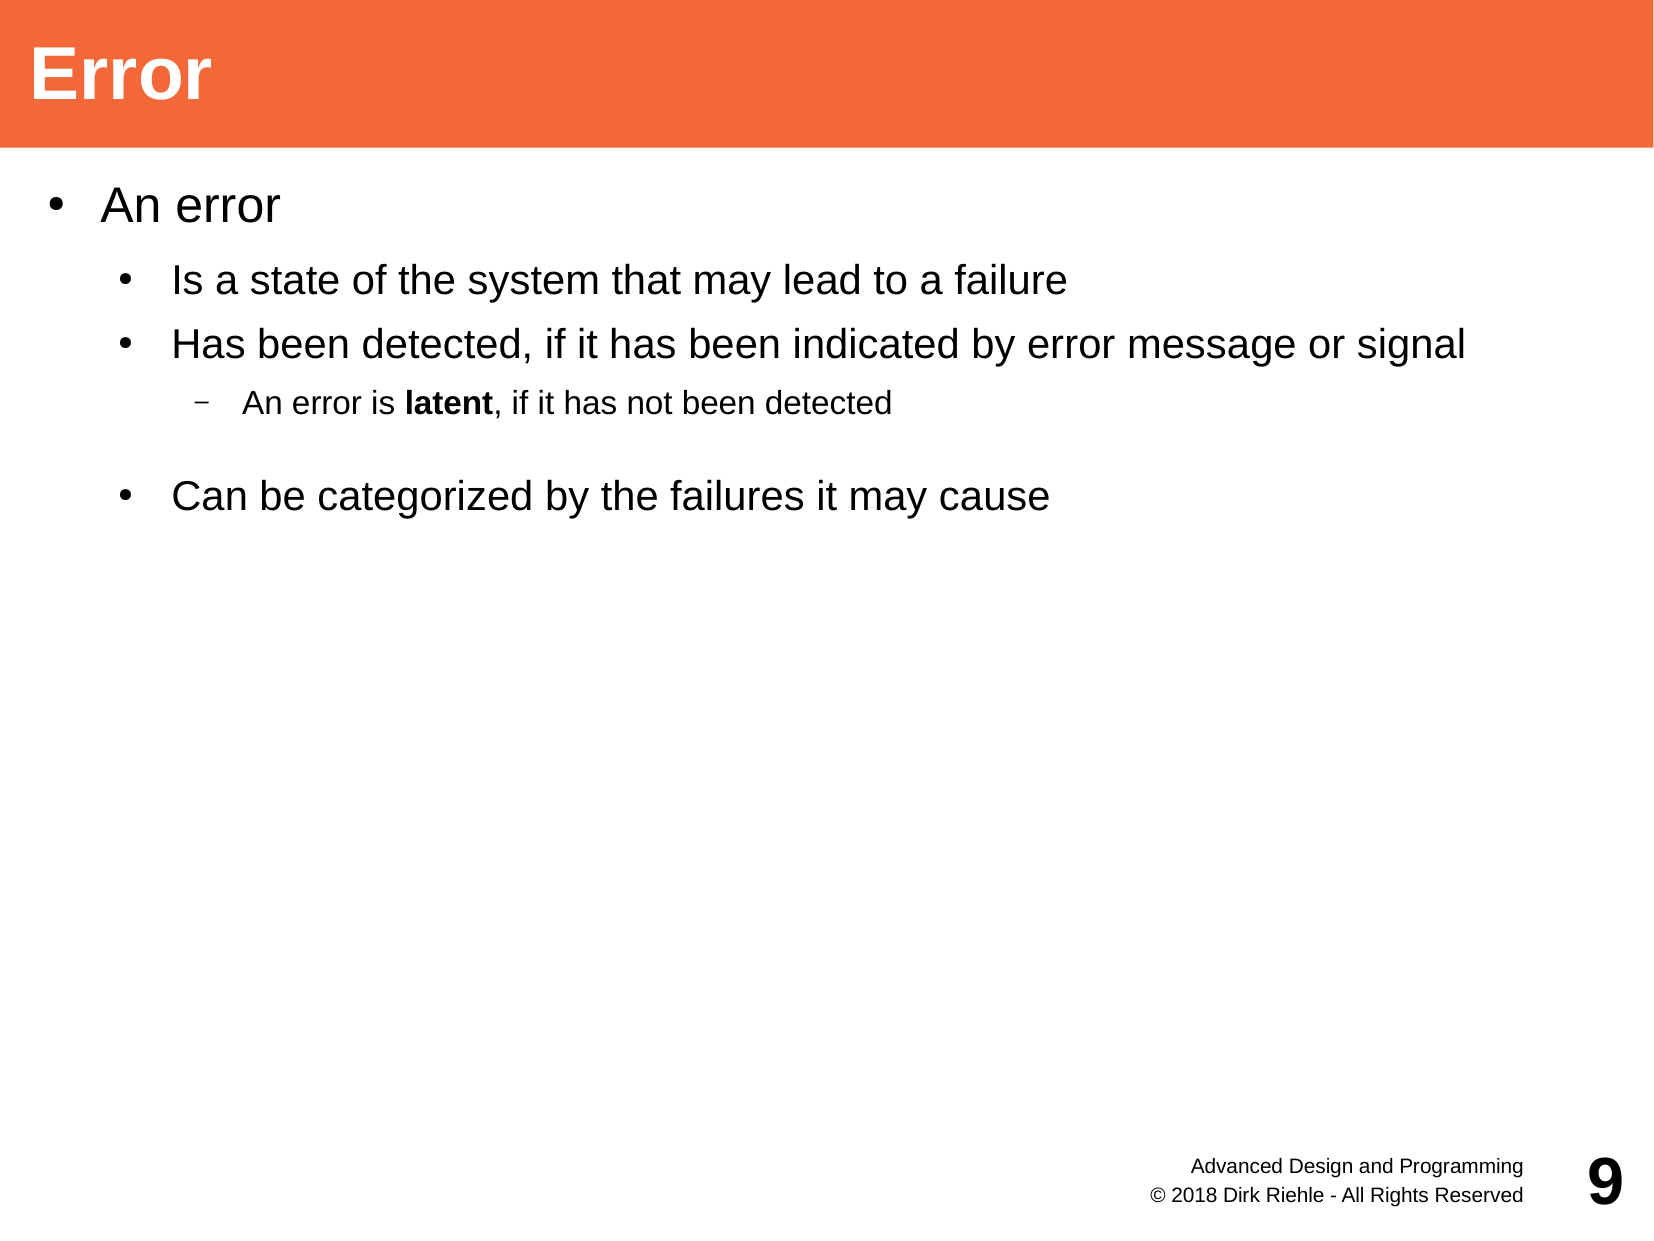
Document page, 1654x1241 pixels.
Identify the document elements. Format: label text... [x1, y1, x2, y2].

title Error [0, 0, 1654, 148]
list An error Is a state of the system that may lead to a failure Has been detected, if it has been indicated by error message or signal An error is latent, if it has not been detected Can be categorized by the failures it may cause [29, 177, 1625, 1063]
